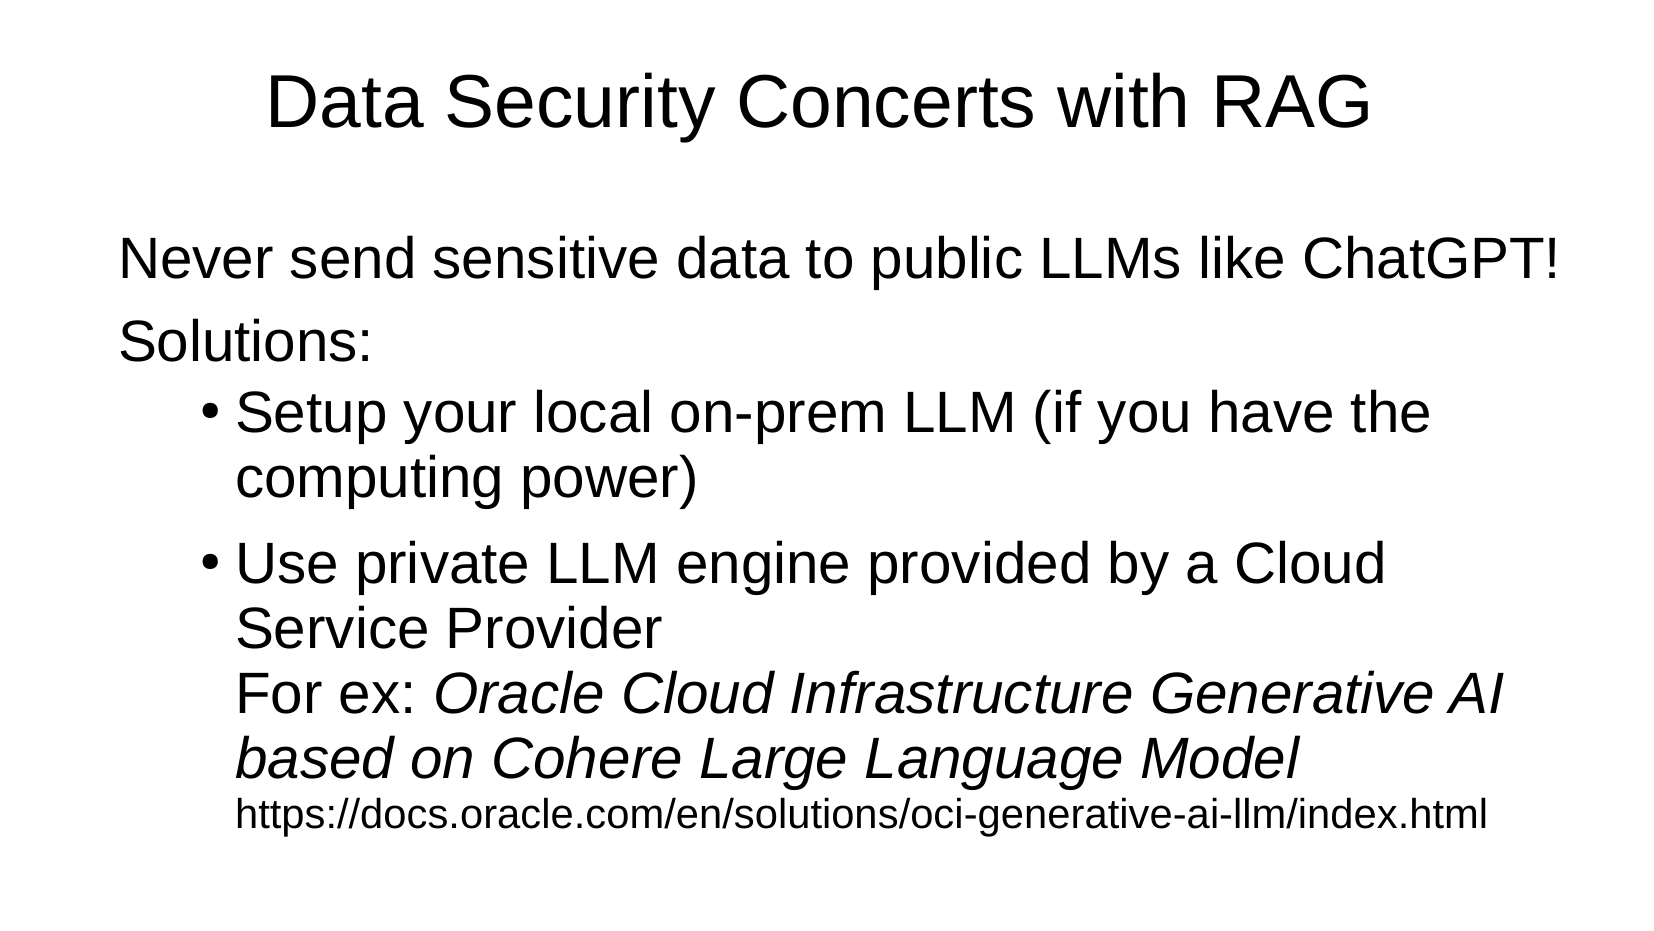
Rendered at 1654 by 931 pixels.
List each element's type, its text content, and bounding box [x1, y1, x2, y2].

text_box Never send sensitive data to public LLMs like ChatGPT! Solutions: Setup your local on-prem LLM (if you have the computing power) Use private LLM engine provided by a Cloud Service Provider For ex: Oracle Cloud Infrastructure Generative AI based on Cohere Large Language Model https://docs.oracle.com/en/solutions/oci-generative-ai-llm/index.html [82, 225, 1571, 838]
title Data Security Concerts with RAG [76, 23, 1565, 180]
